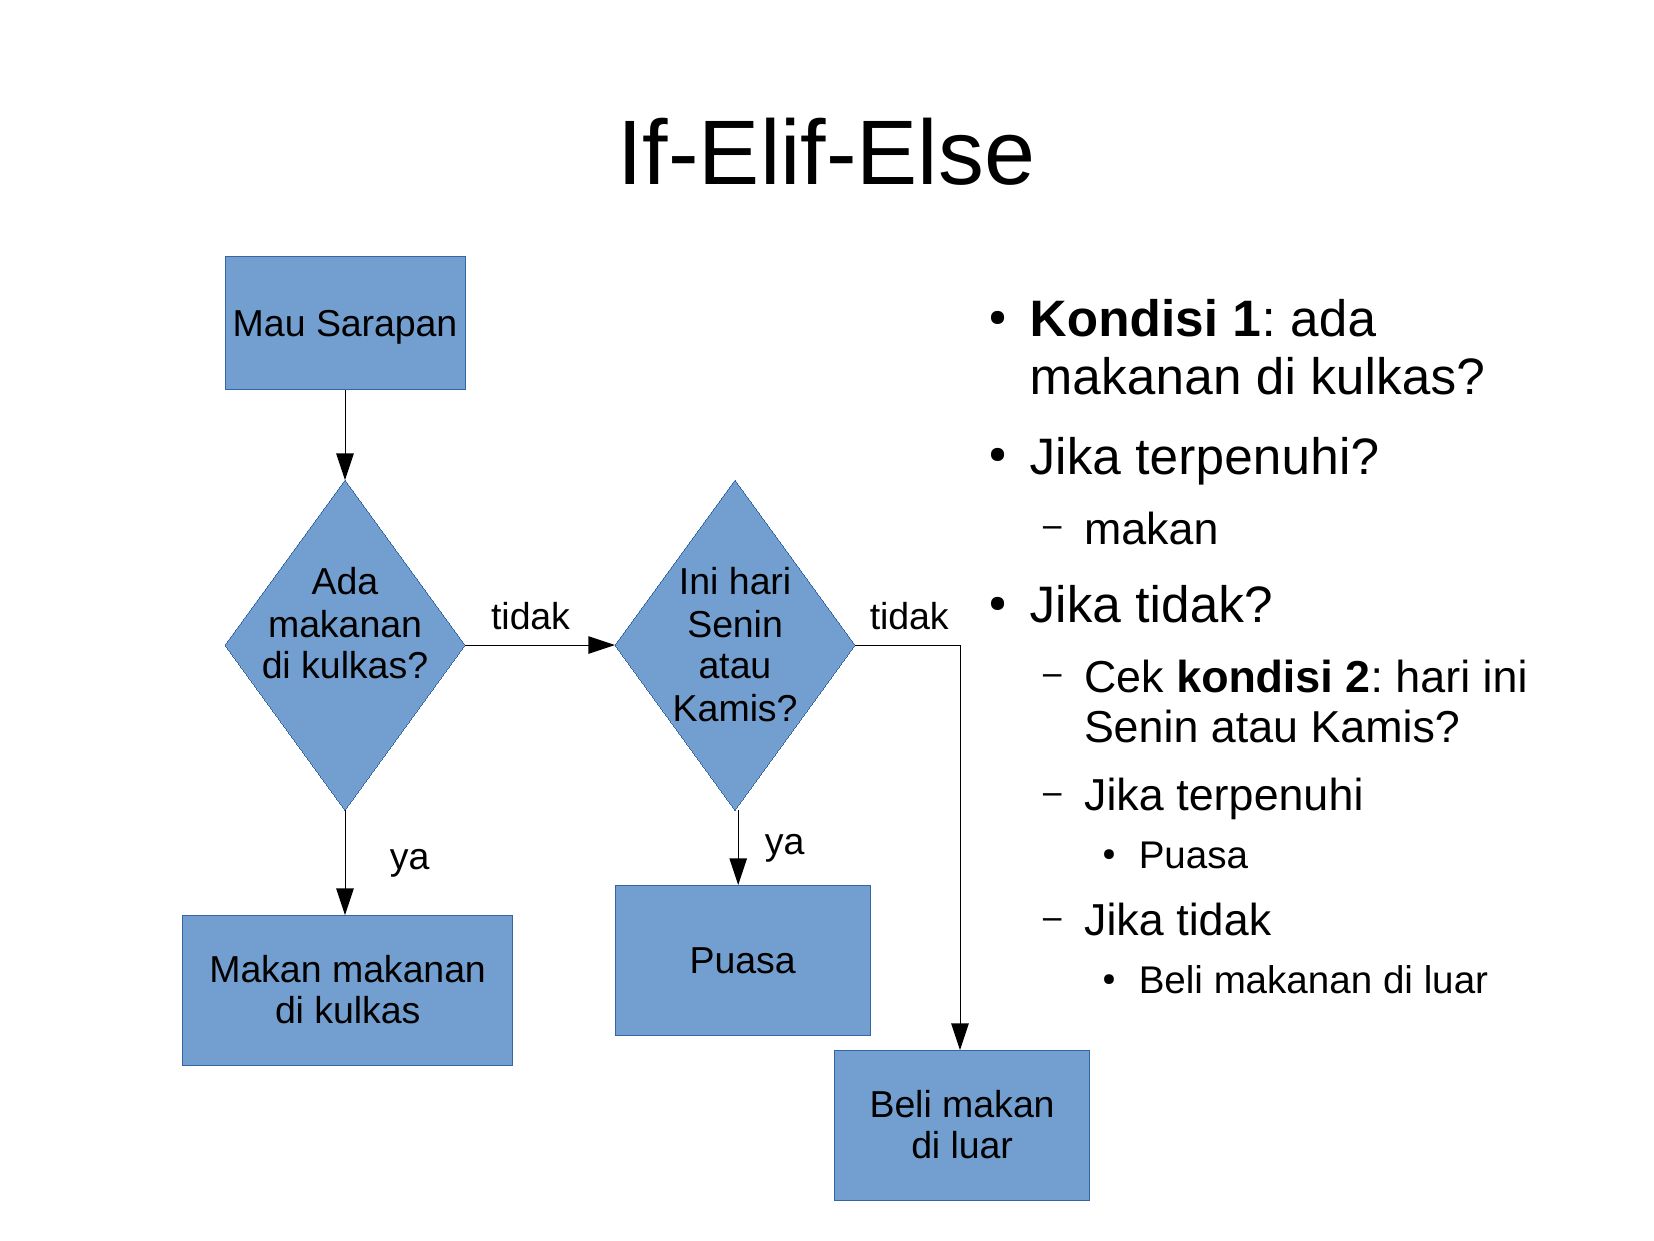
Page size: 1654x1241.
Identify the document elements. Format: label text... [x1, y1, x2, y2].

text_box Ada makanan di kulkas? [225, 481, 466, 811]
text_box Beli makan di luar [834, 1050, 1090, 1201]
text_box Puasa [615, 885, 871, 1036]
text_box Mau Sarapan [225, 256, 466, 390]
text_box ya [750, 813, 820, 871]
text_box tidak [855, 588, 964, 646]
text_box Ini hari Senin atau Kamis? [615, 480, 855, 811]
text_box tidak [476, 588, 586, 646]
text_box Makan makanan di kulkas [182, 915, 513, 1066]
text_box ya [375, 828, 445, 886]
list Kondisi 1: ada makanan di kulkas? Jika terpenuhi? makan Jika tidak? Cek kondisi 2: hari ini Senin atau Kamis? Jika terpenuhi Puasa Jika tidak Beli makanan di luar [975, 290, 1571, 1010]
title If-Elif-Else [82, 49, 1571, 257]
